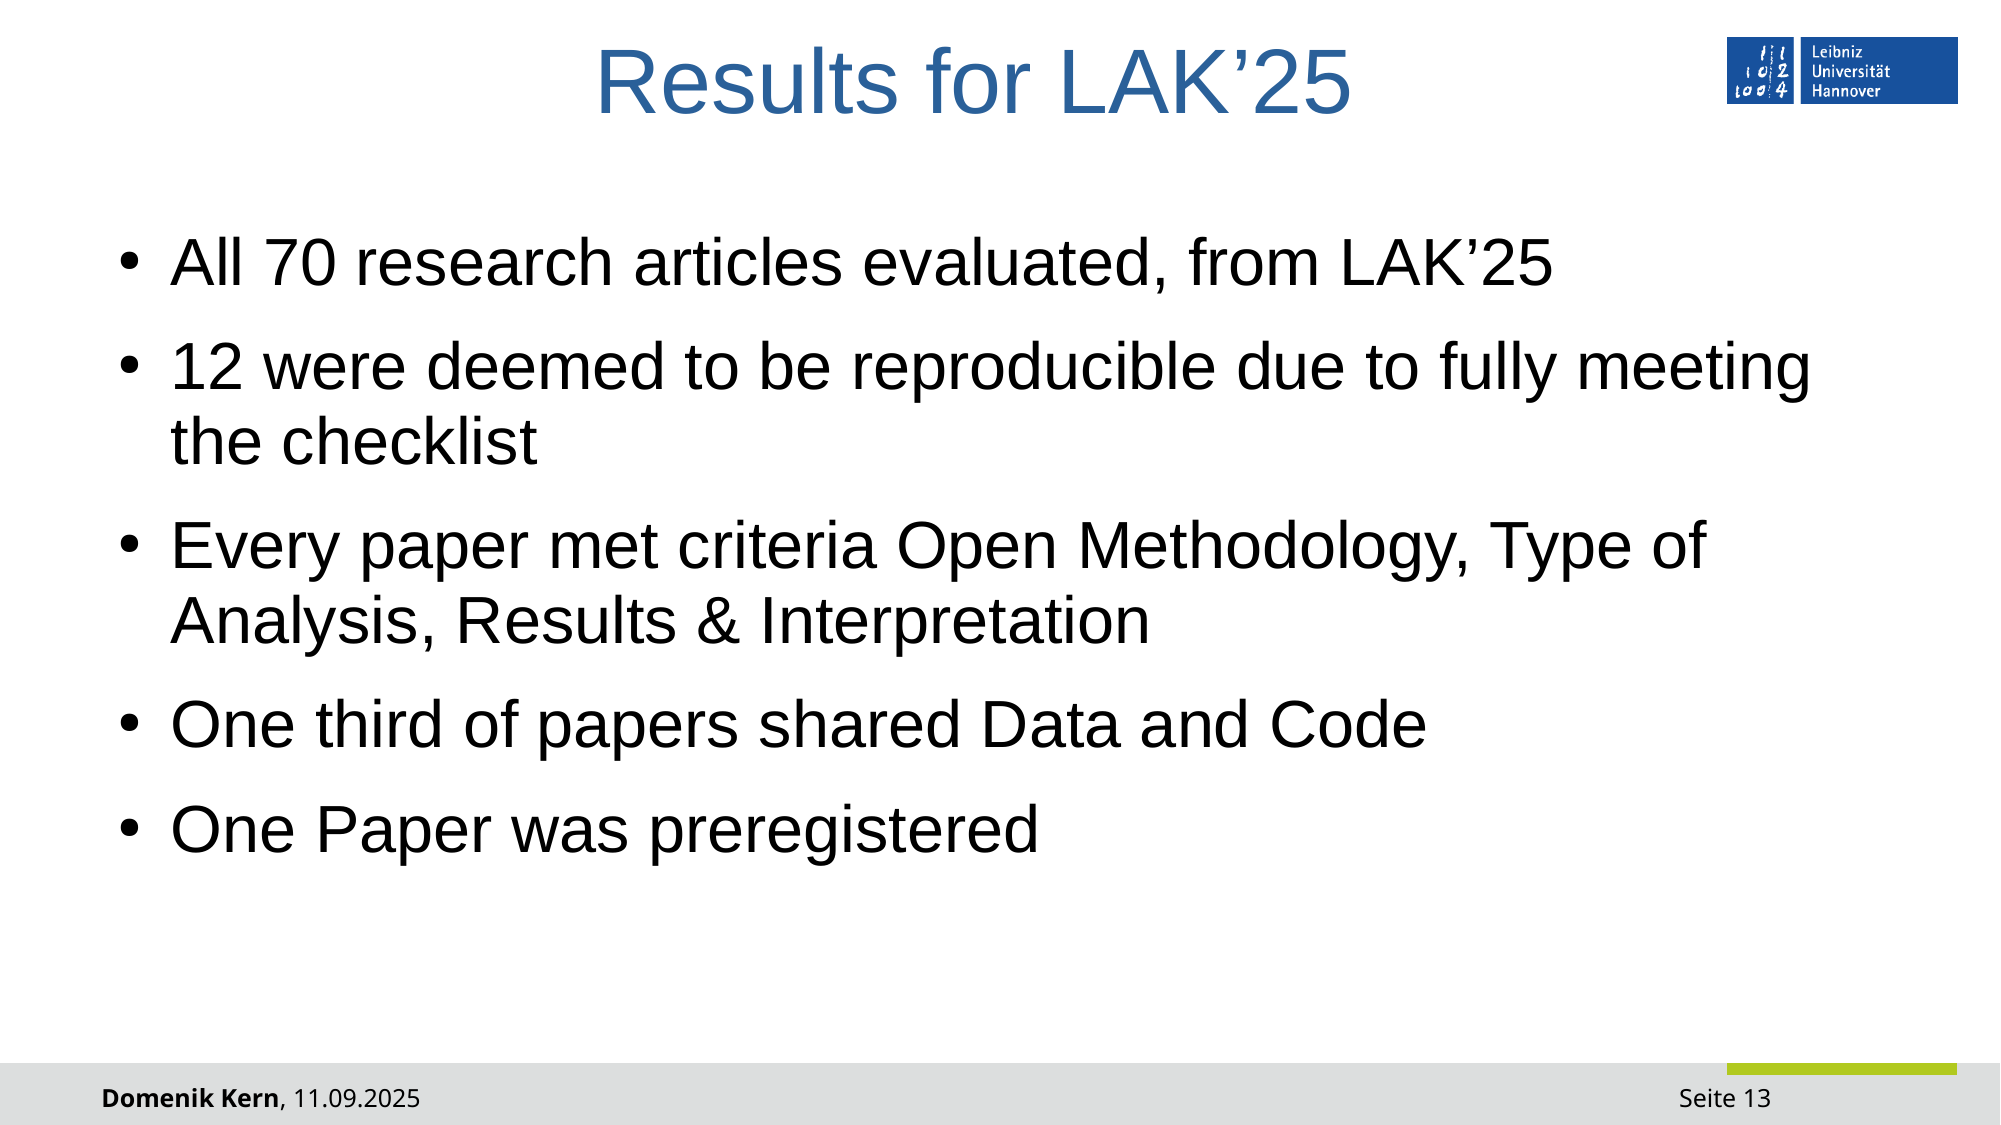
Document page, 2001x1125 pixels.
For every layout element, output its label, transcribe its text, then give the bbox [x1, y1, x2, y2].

picture [1863, 37, 1958, 104]
title Results for LAK’25 [86, 6, 1863, 157]
list All 70 research articles evaluated, from LAK’25 12 were deemed to be reproducible due to fully meeting the checklist Every paper met criteria Open Methodology, Type of Analysis, Results & Interpretation One third of papers shared Data and Code One Paper was preregistered [99, 224, 1900, 953]
